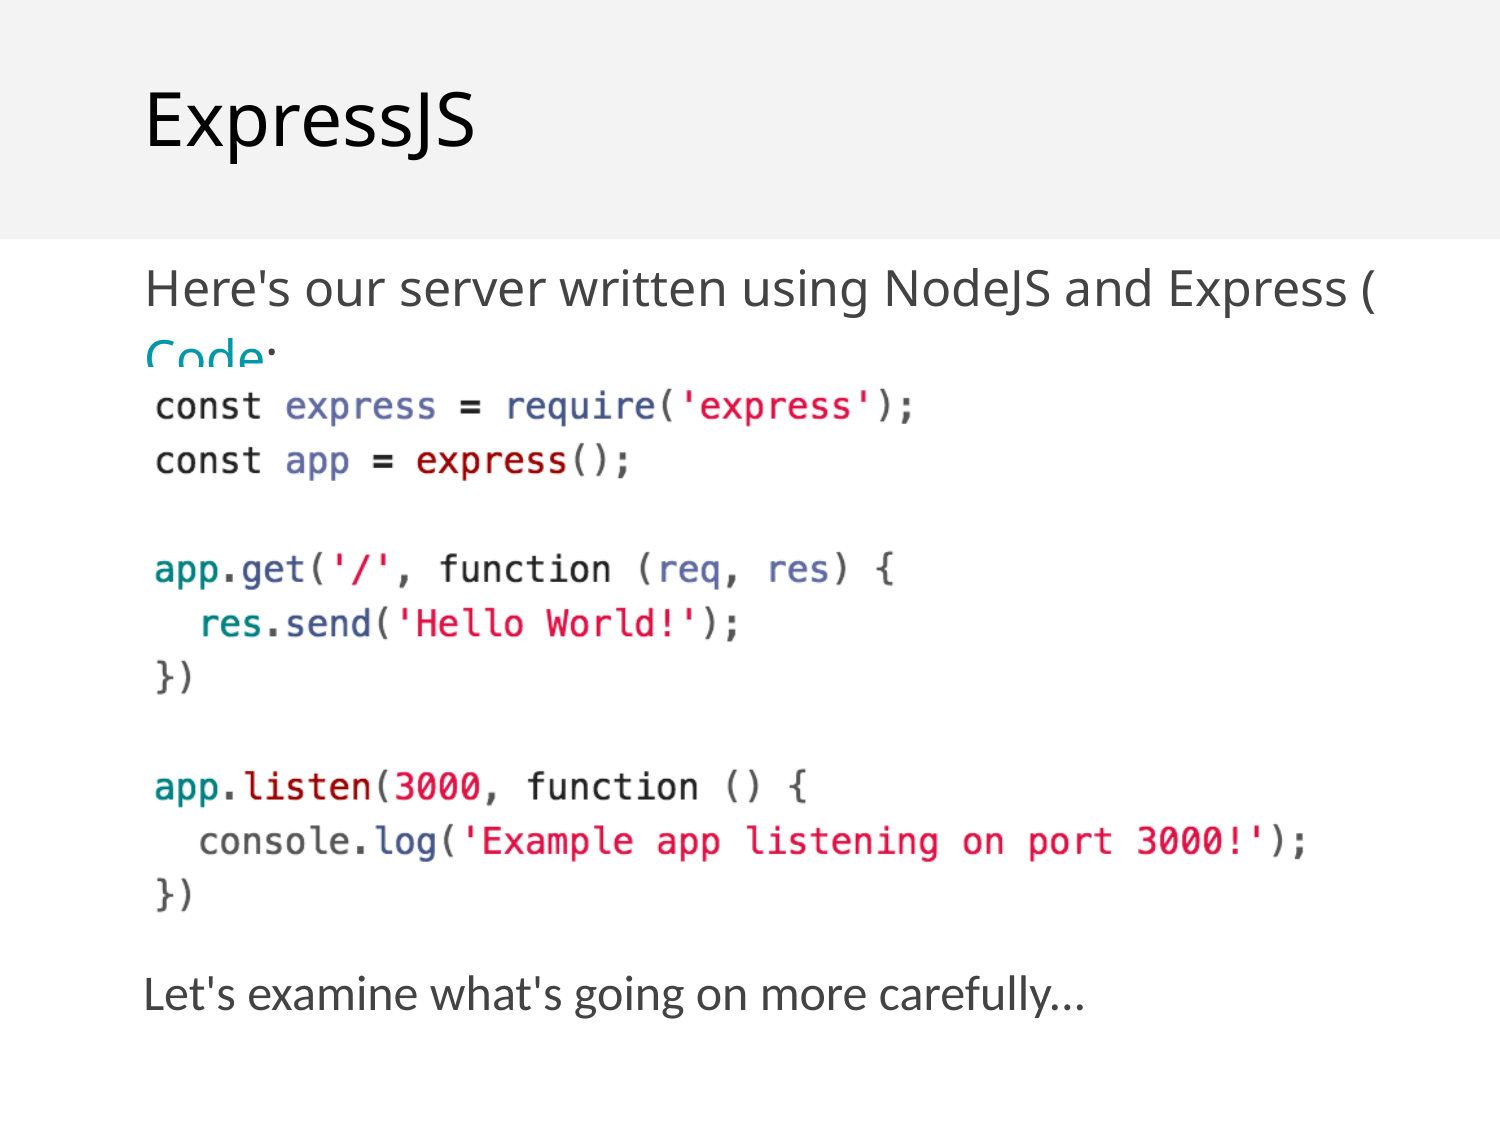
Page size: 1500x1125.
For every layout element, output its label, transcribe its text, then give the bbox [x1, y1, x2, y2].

list Here's our server written using NodeJS and Express (Code: [129, 232, 1411, 402]
title ExpressJS [128, 56, 1372, 183]
picture [128, 367, 1330, 936]
list Let's examine what's going on more carefully... [128, 936, 1372, 1105]
